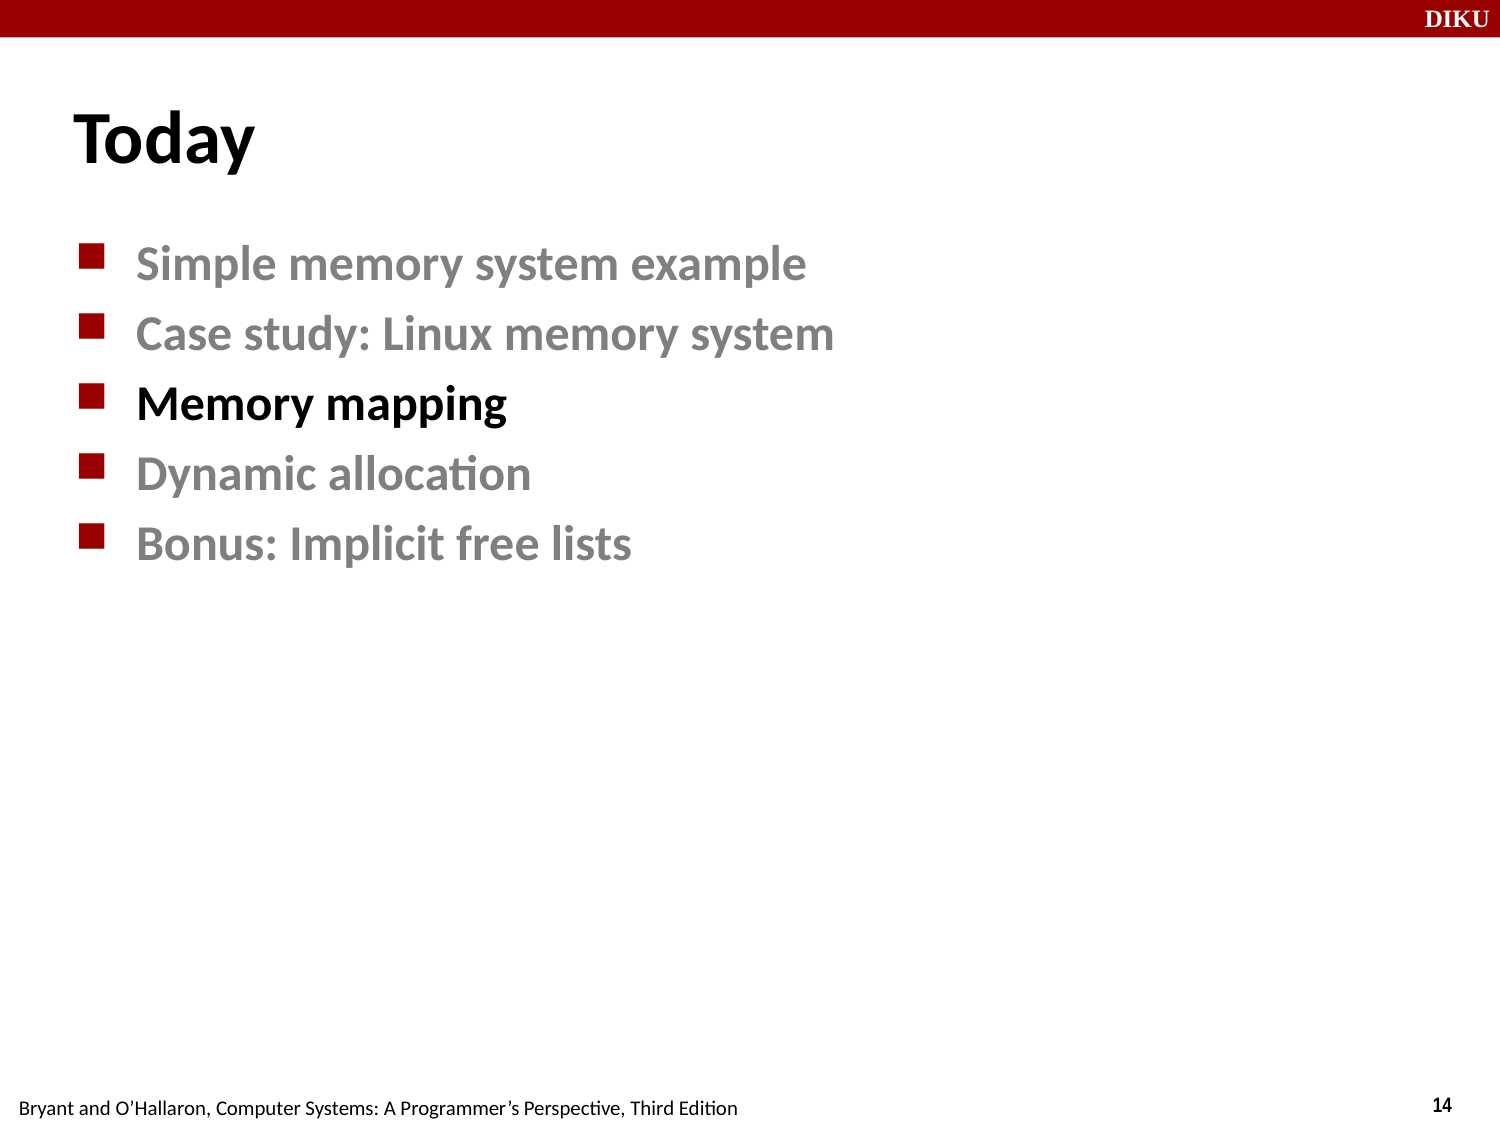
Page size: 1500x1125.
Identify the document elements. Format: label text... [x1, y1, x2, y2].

text_box Today [58, 71, 1304, 197]
text_box Simple memory system example Case study: Linux memory system Memory mapping Dynamic allocation Bonus: Implicit free lists [65, 223, 1361, 1039]
